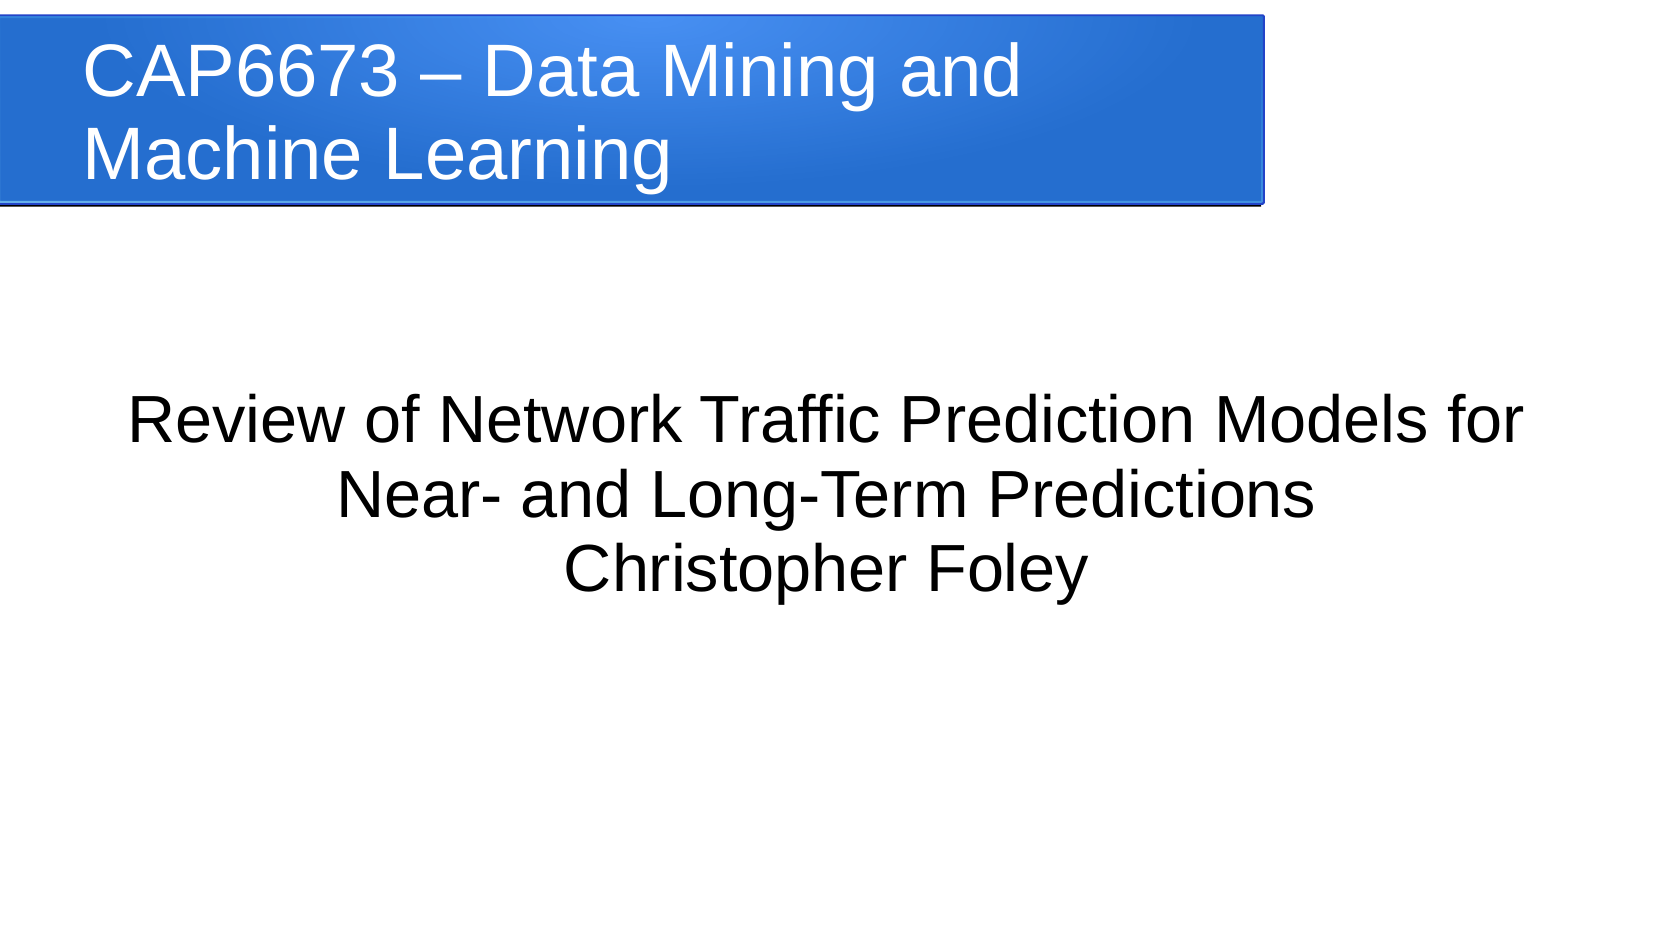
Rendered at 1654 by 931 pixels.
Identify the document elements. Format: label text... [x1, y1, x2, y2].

subtitle Review of Network Traffic Prediction Models for Near- and Long-Term Predictions Christopher Foley [82, 224, 1571, 764]
title CAP6673 – Data Mining and Machine Learning [82, 29, 1235, 195]
